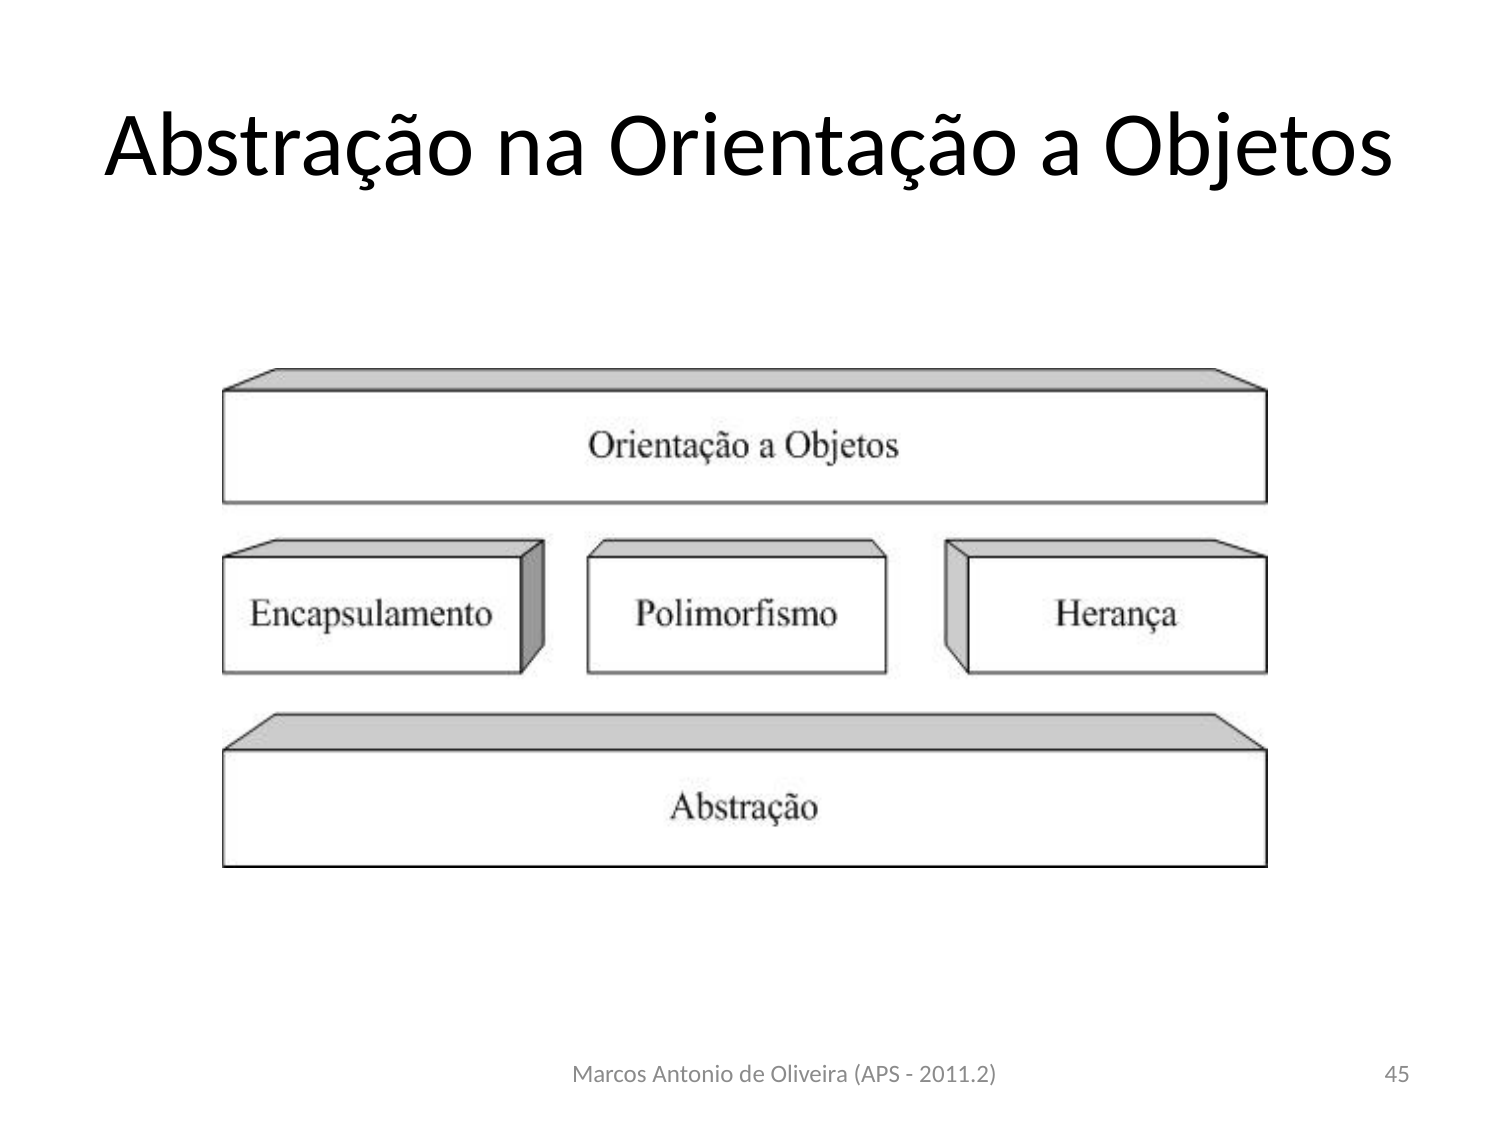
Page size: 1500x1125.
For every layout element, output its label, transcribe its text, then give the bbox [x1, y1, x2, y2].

title Abstração na Orientação a Objetos [75, 45, 1425, 233]
footer Marcos Antonio de Oliveira (APS - 2011.2) [512, 1042, 1058, 1103]
picture [222, 368, 1268, 868]
slide_number <número> [1074, 1042, 1425, 1103]
